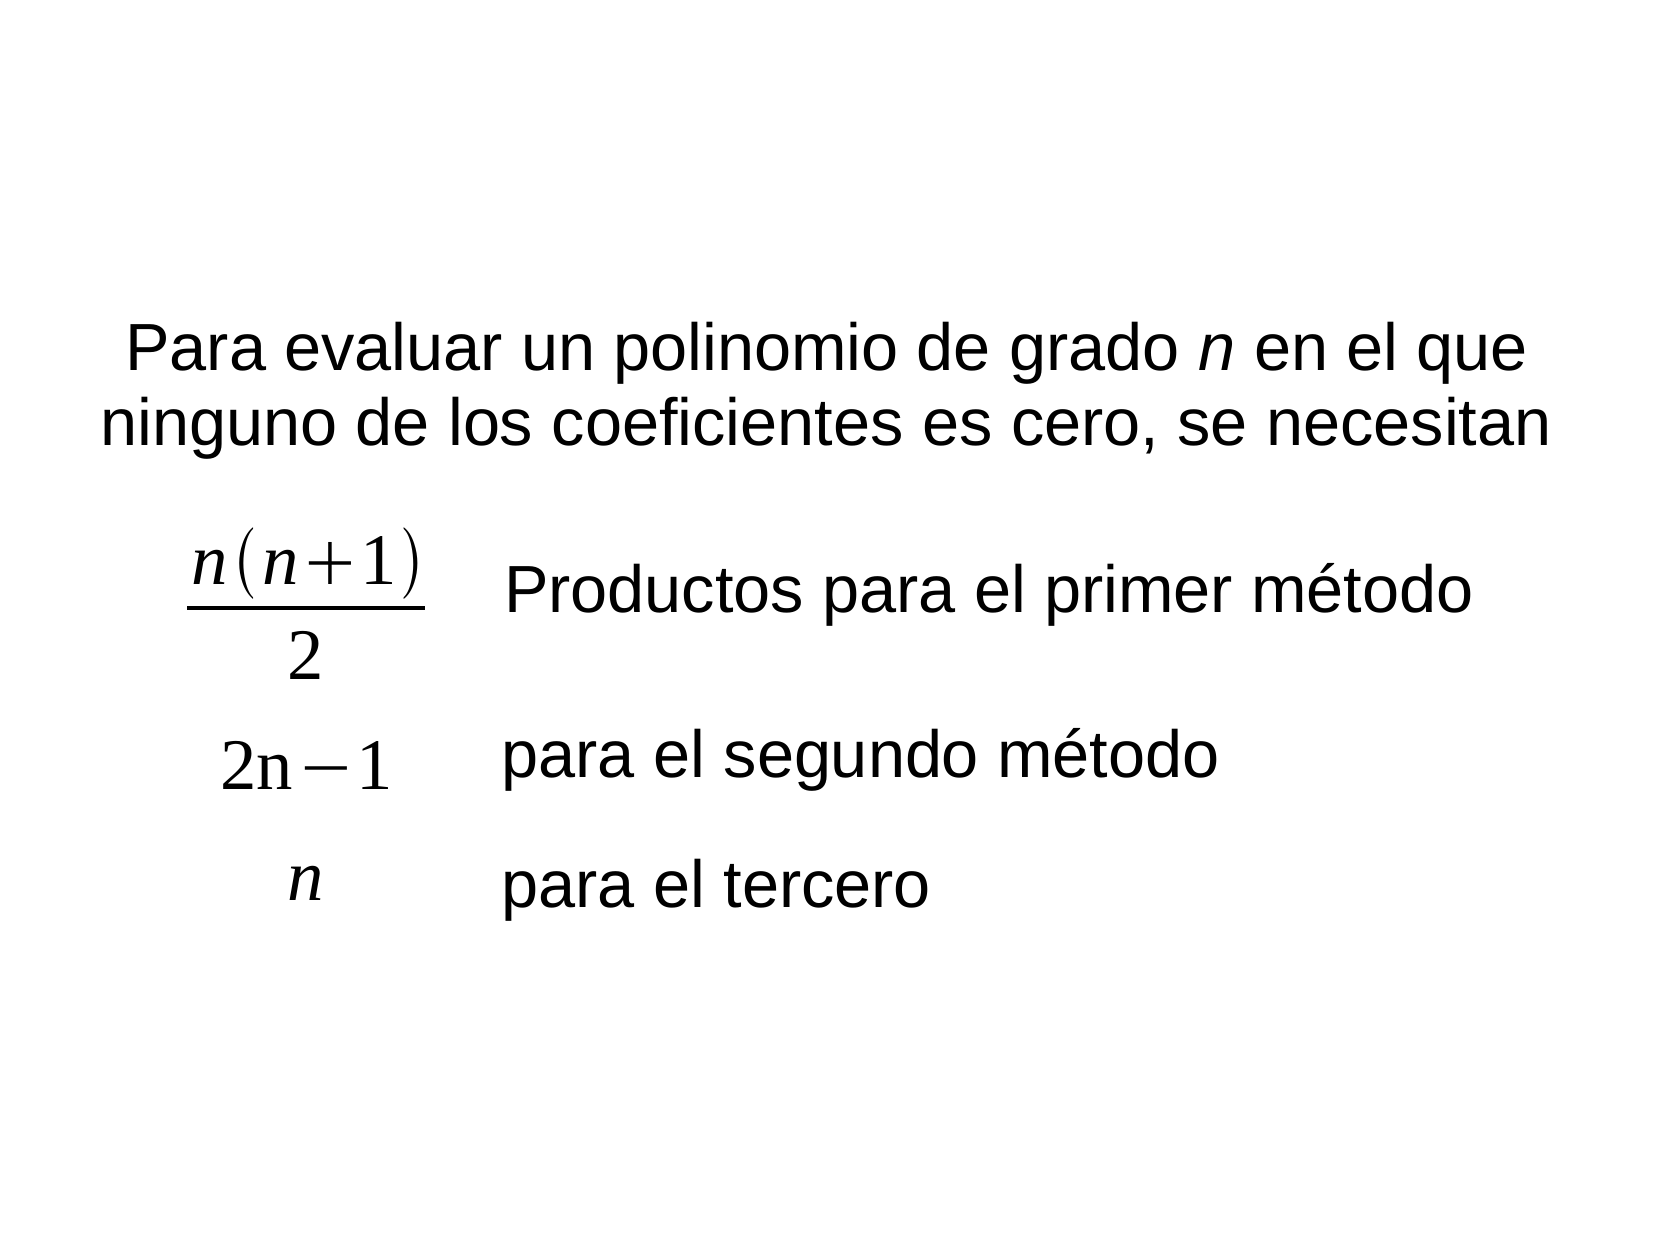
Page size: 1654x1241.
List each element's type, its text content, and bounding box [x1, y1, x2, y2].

text_box para el segundo método [501, 696, 1477, 812]
text_box Productos para el primer método [501, 531, 1477, 647]
subtitle Para evaluar un polinomio de grado n en el que ninguno de los coeficientes es cero, se necesitan [82, 297, 1571, 473]
text_box para el tercero [501, 826, 1477, 942]
chart [177, 519, 435, 916]
